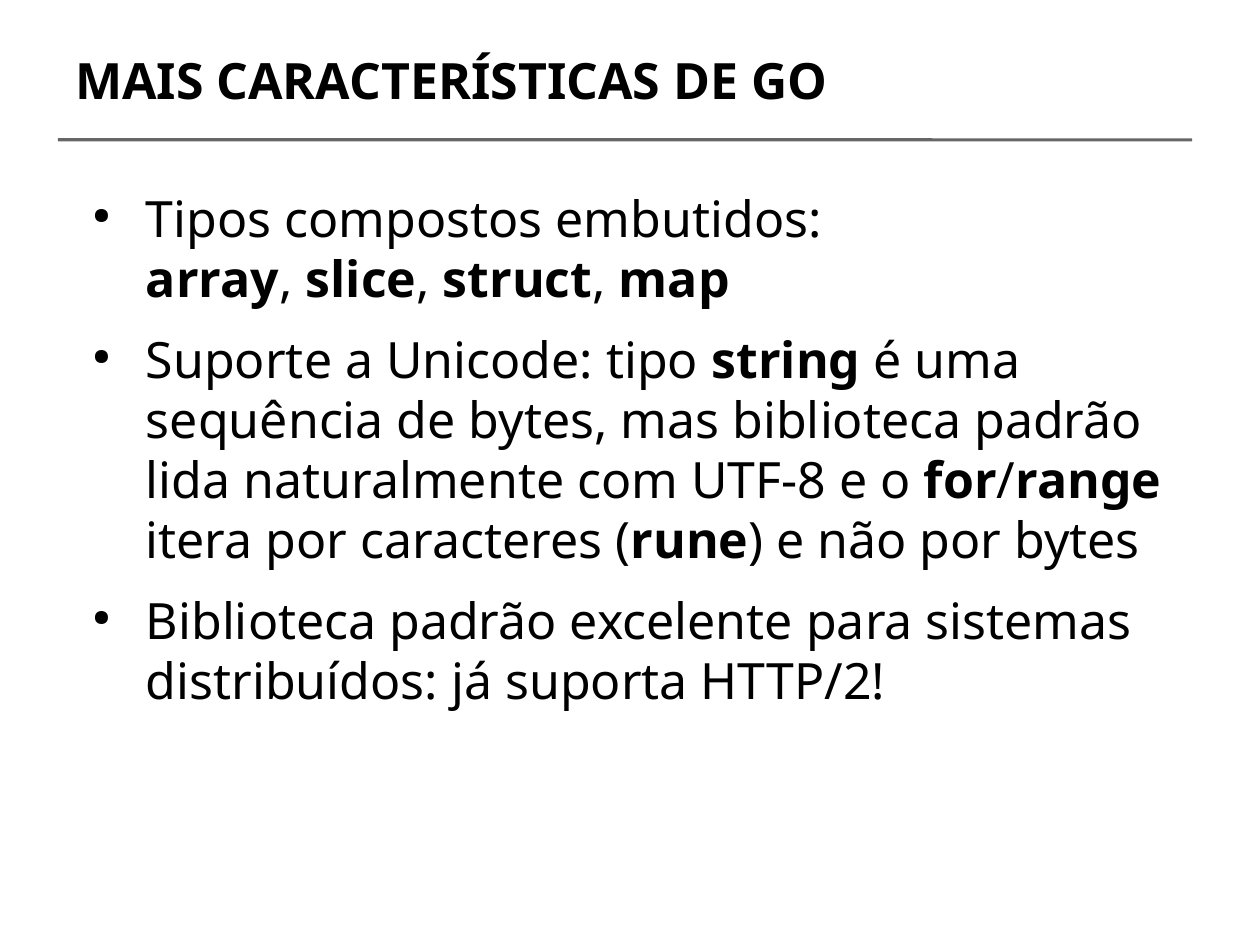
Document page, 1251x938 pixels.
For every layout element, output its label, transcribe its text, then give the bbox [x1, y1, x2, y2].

list Tipos compostos embutidos: array, slice, struct, map Suporte a Unicode: tipo string é uma sequência de bytes, mas biblioteca padrão lida naturalmente com UTF-8 e o for/range itera por caracteres (rune) e não por bytes Biblioteca padrão excelente para sistemas distribuídos: já suporta HTTP/2! [62, 175, 1188, 855]
title MAIS CARACTERÍSTICAS DE GO [62, 37, 1188, 122]
